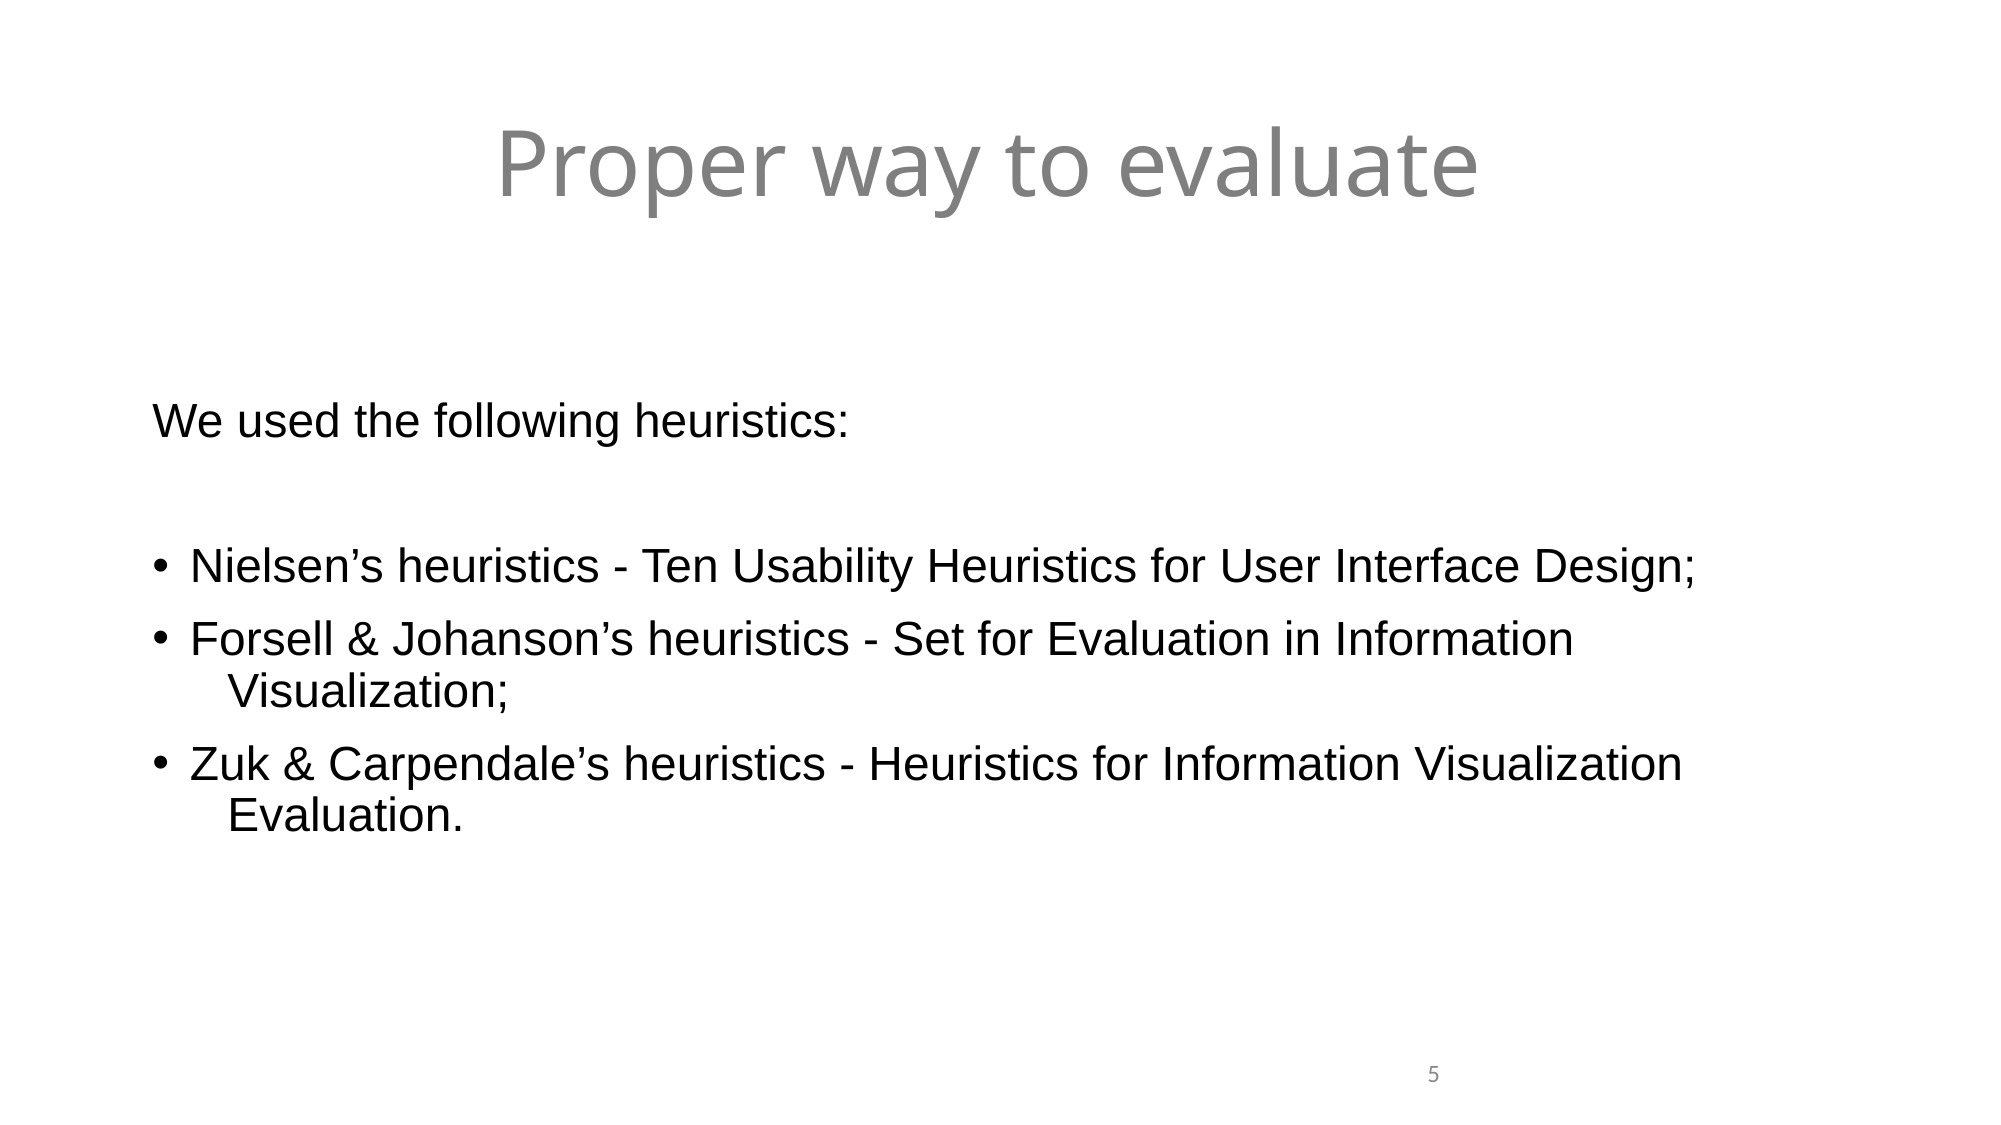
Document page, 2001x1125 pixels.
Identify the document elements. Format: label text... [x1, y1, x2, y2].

text_box [1412, 1042, 1863, 1103]
list We used the following heuristics: Nielsen’s heuristics - Ten Usability Heuristics for User Interface Design; Forsell & Johanson’s heuristics - Set for Evaluation in Information Visualization; Zuk & Carpendale’s heuristics - Heuristics for Information Visualization Evaluation. [137, 388, 1863, 1103]
title Proper way to evaluate [137, 57, 1863, 275]
